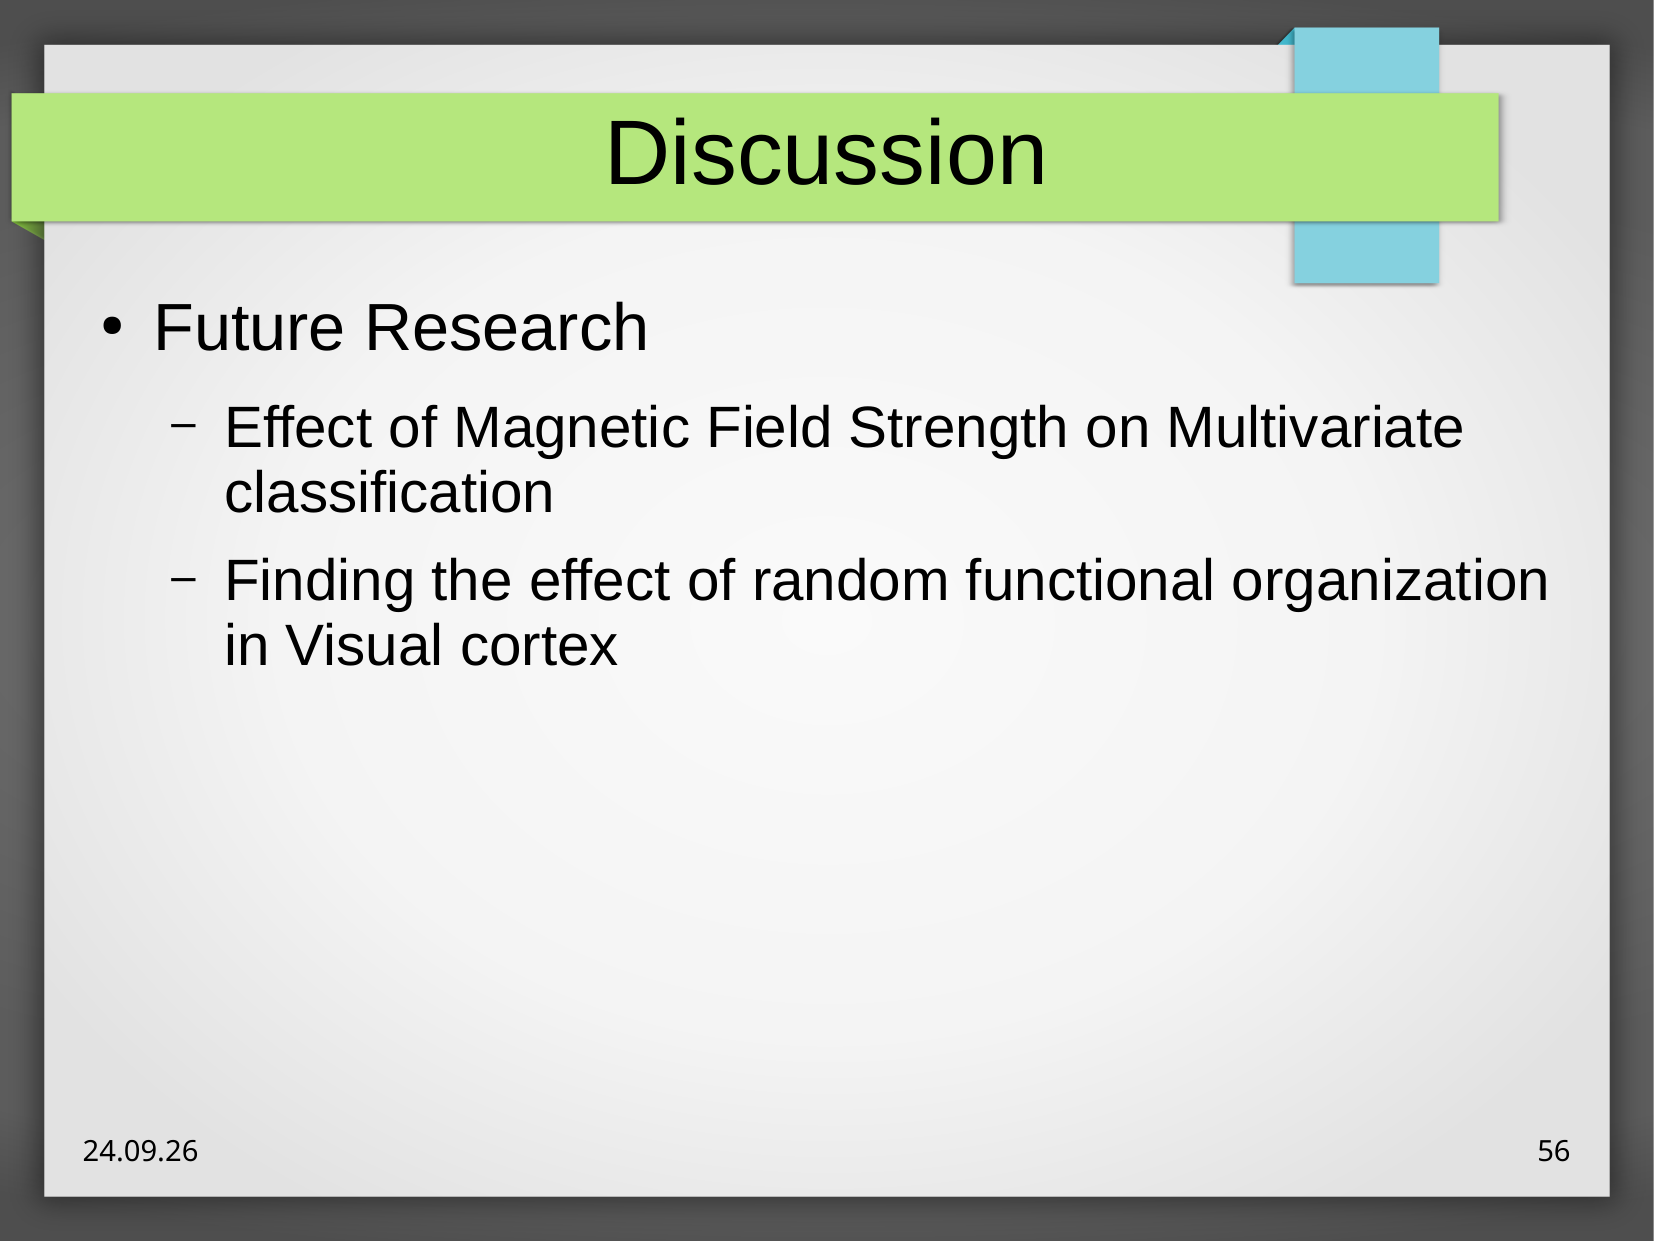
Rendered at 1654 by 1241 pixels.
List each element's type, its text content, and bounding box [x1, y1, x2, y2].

title Discussion [82, 49, 1571, 257]
list Future Research Effect of Magnetic Field Strength on Multivariate classification Finding the effect of random functional organization in Visual cortex [82, 290, 1571, 1010]
picture [0, 0, 1654, 1241]
